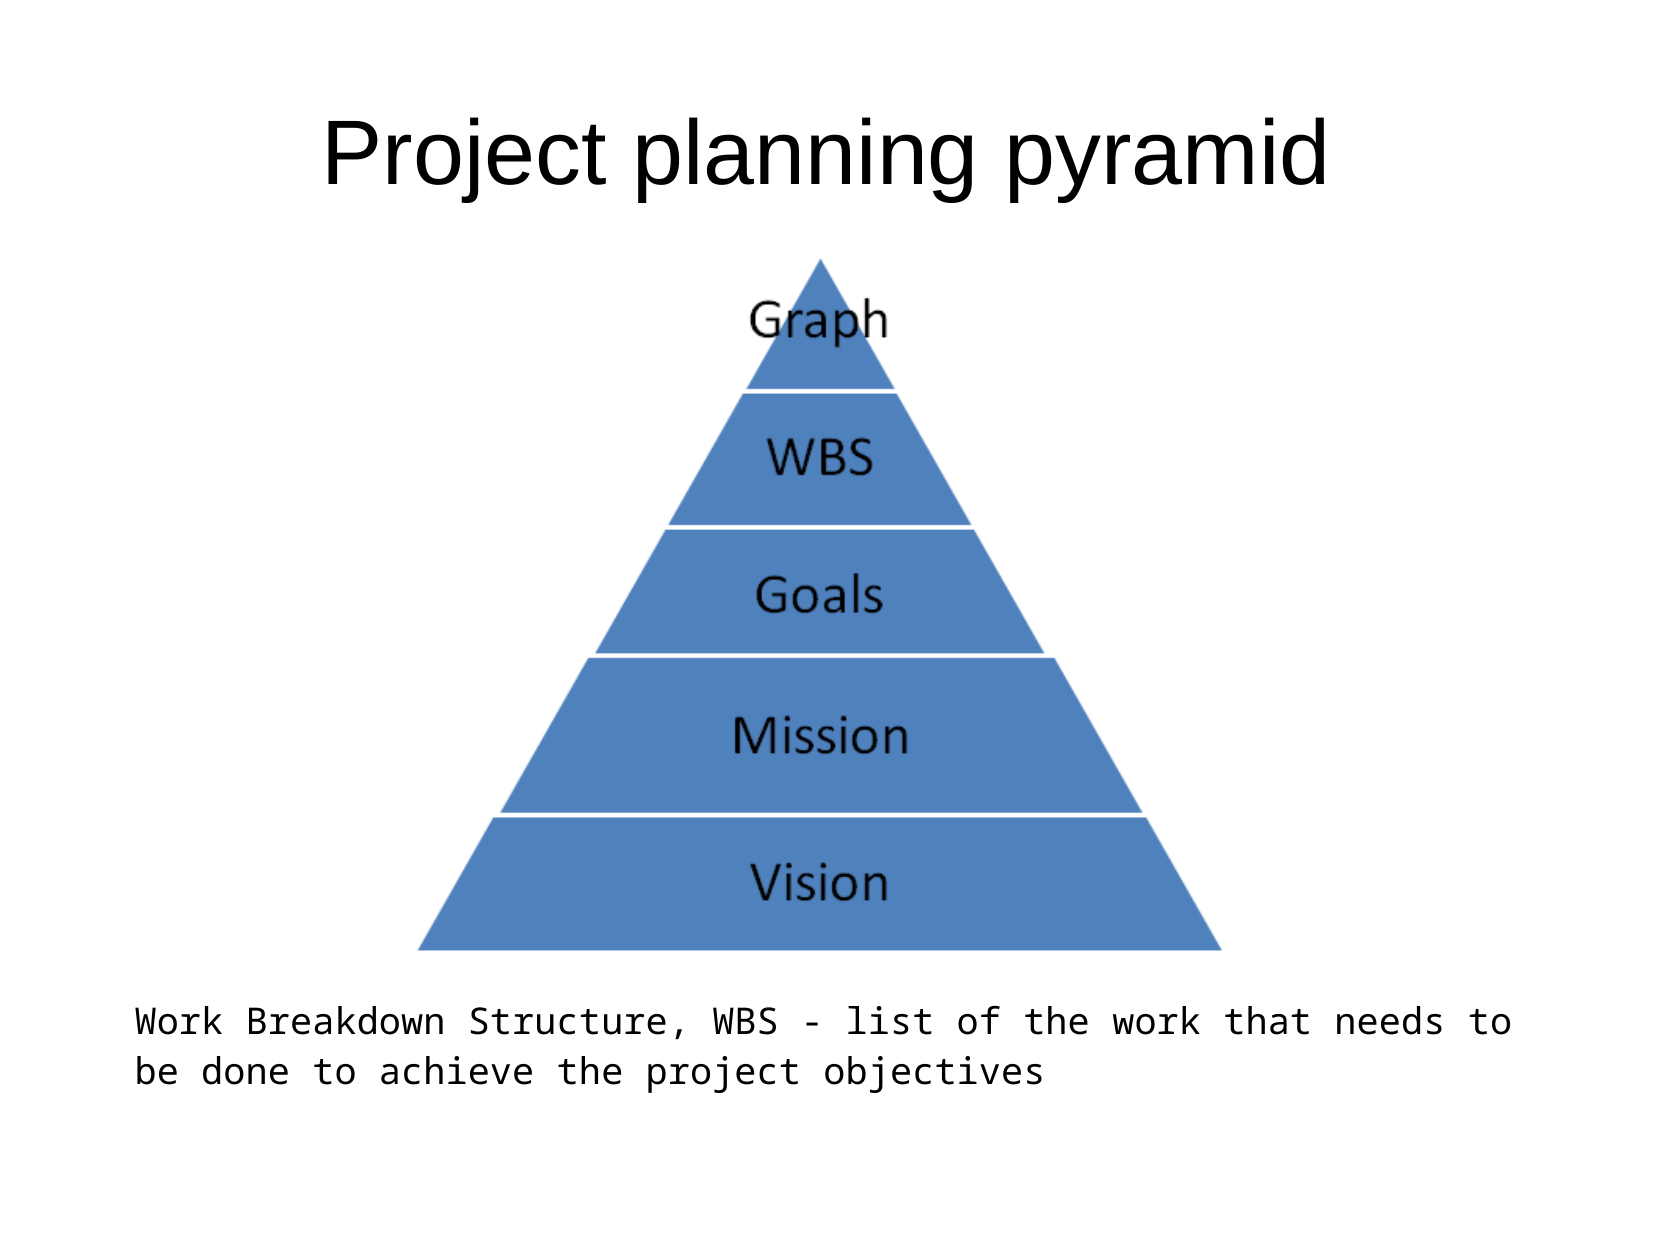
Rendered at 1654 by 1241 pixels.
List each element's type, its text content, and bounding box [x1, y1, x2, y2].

list Work Breakdown Structure, WBS - list of the work that needs to be done to achieve the project objectives [82, 850, 1571, 1099]
title Project planning pyramid [82, 49, 1571, 257]
picture [402, 236, 1241, 971]
